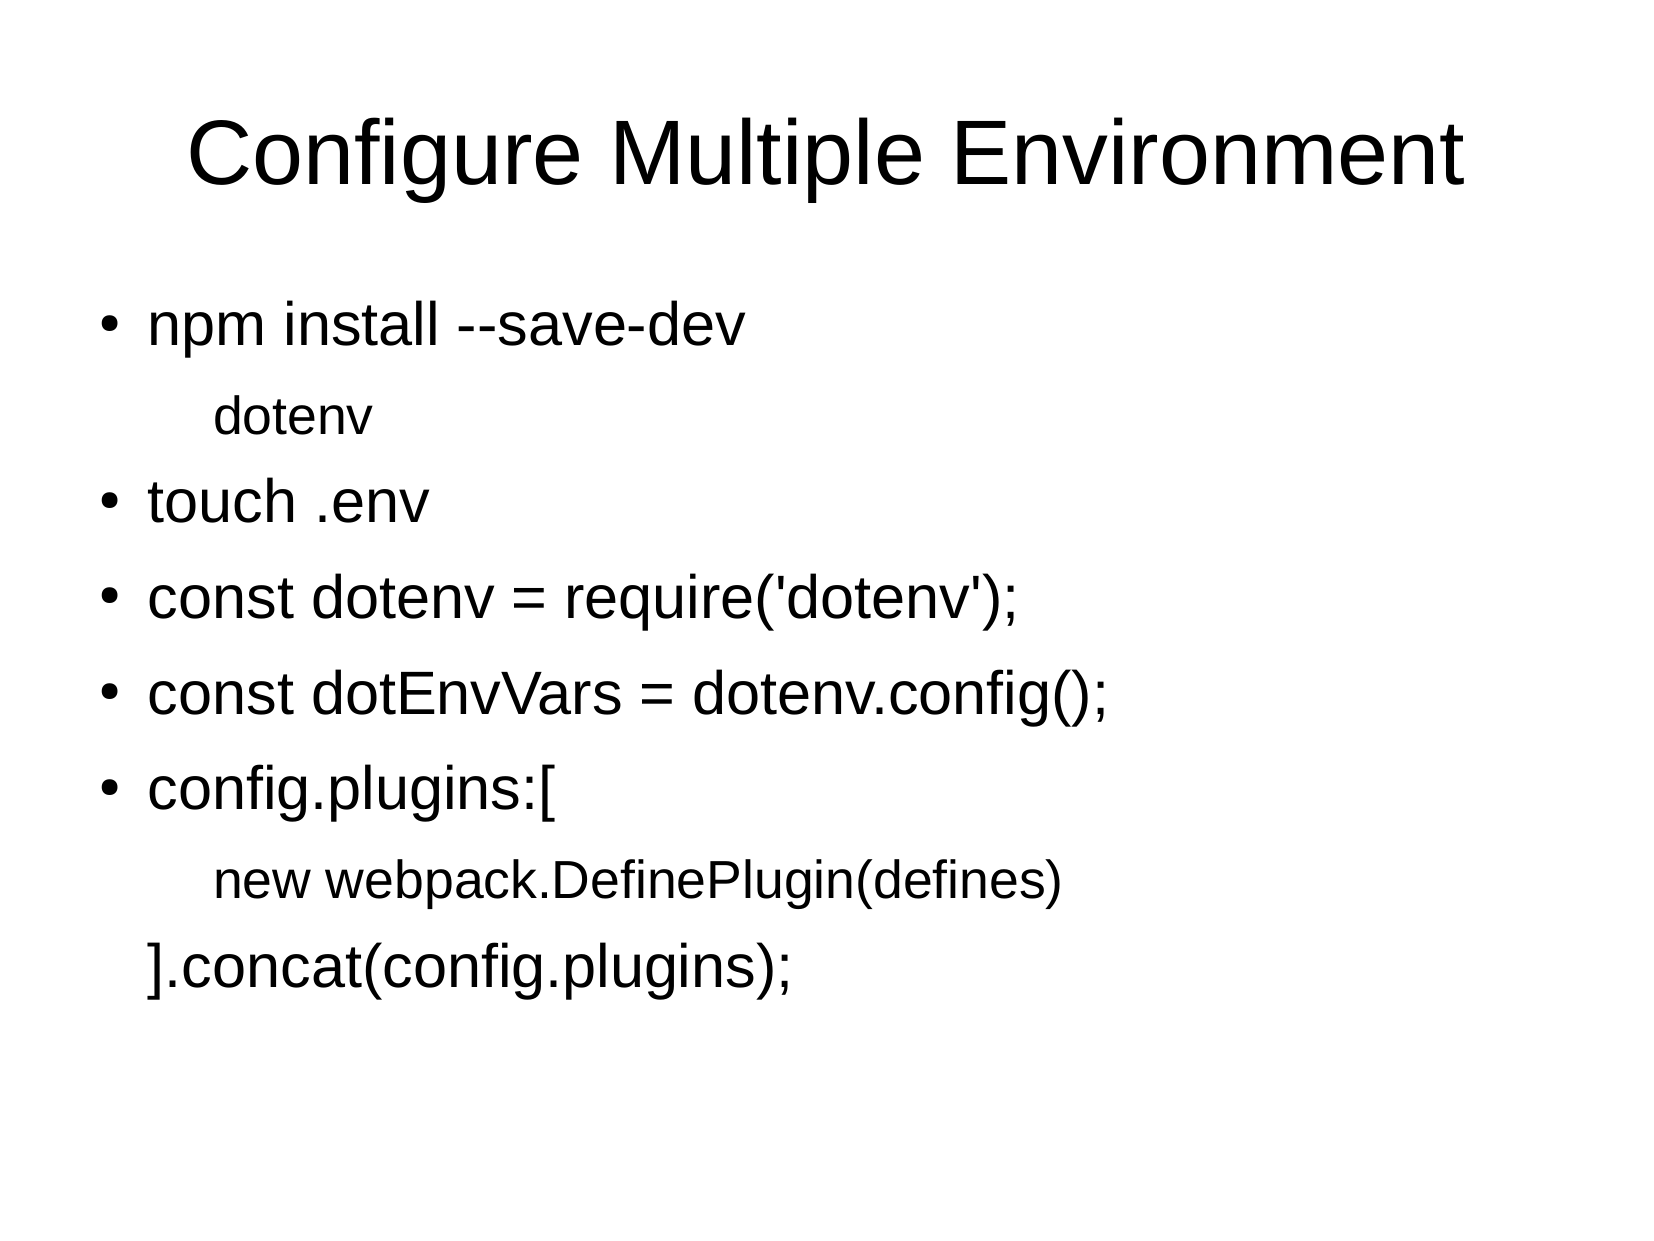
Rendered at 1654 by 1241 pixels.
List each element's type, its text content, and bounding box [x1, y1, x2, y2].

list npm install --save-dev dotenv touch .env const dotenv = require('dotenv'); const dotEnvVars = dotenv.config(); config.plugins:[ new webpack.DefinePlugin(defines) ].concat(config.plugins); [82, 290, 1571, 1010]
title Configure Multiple Environment [82, 49, 1571, 257]
